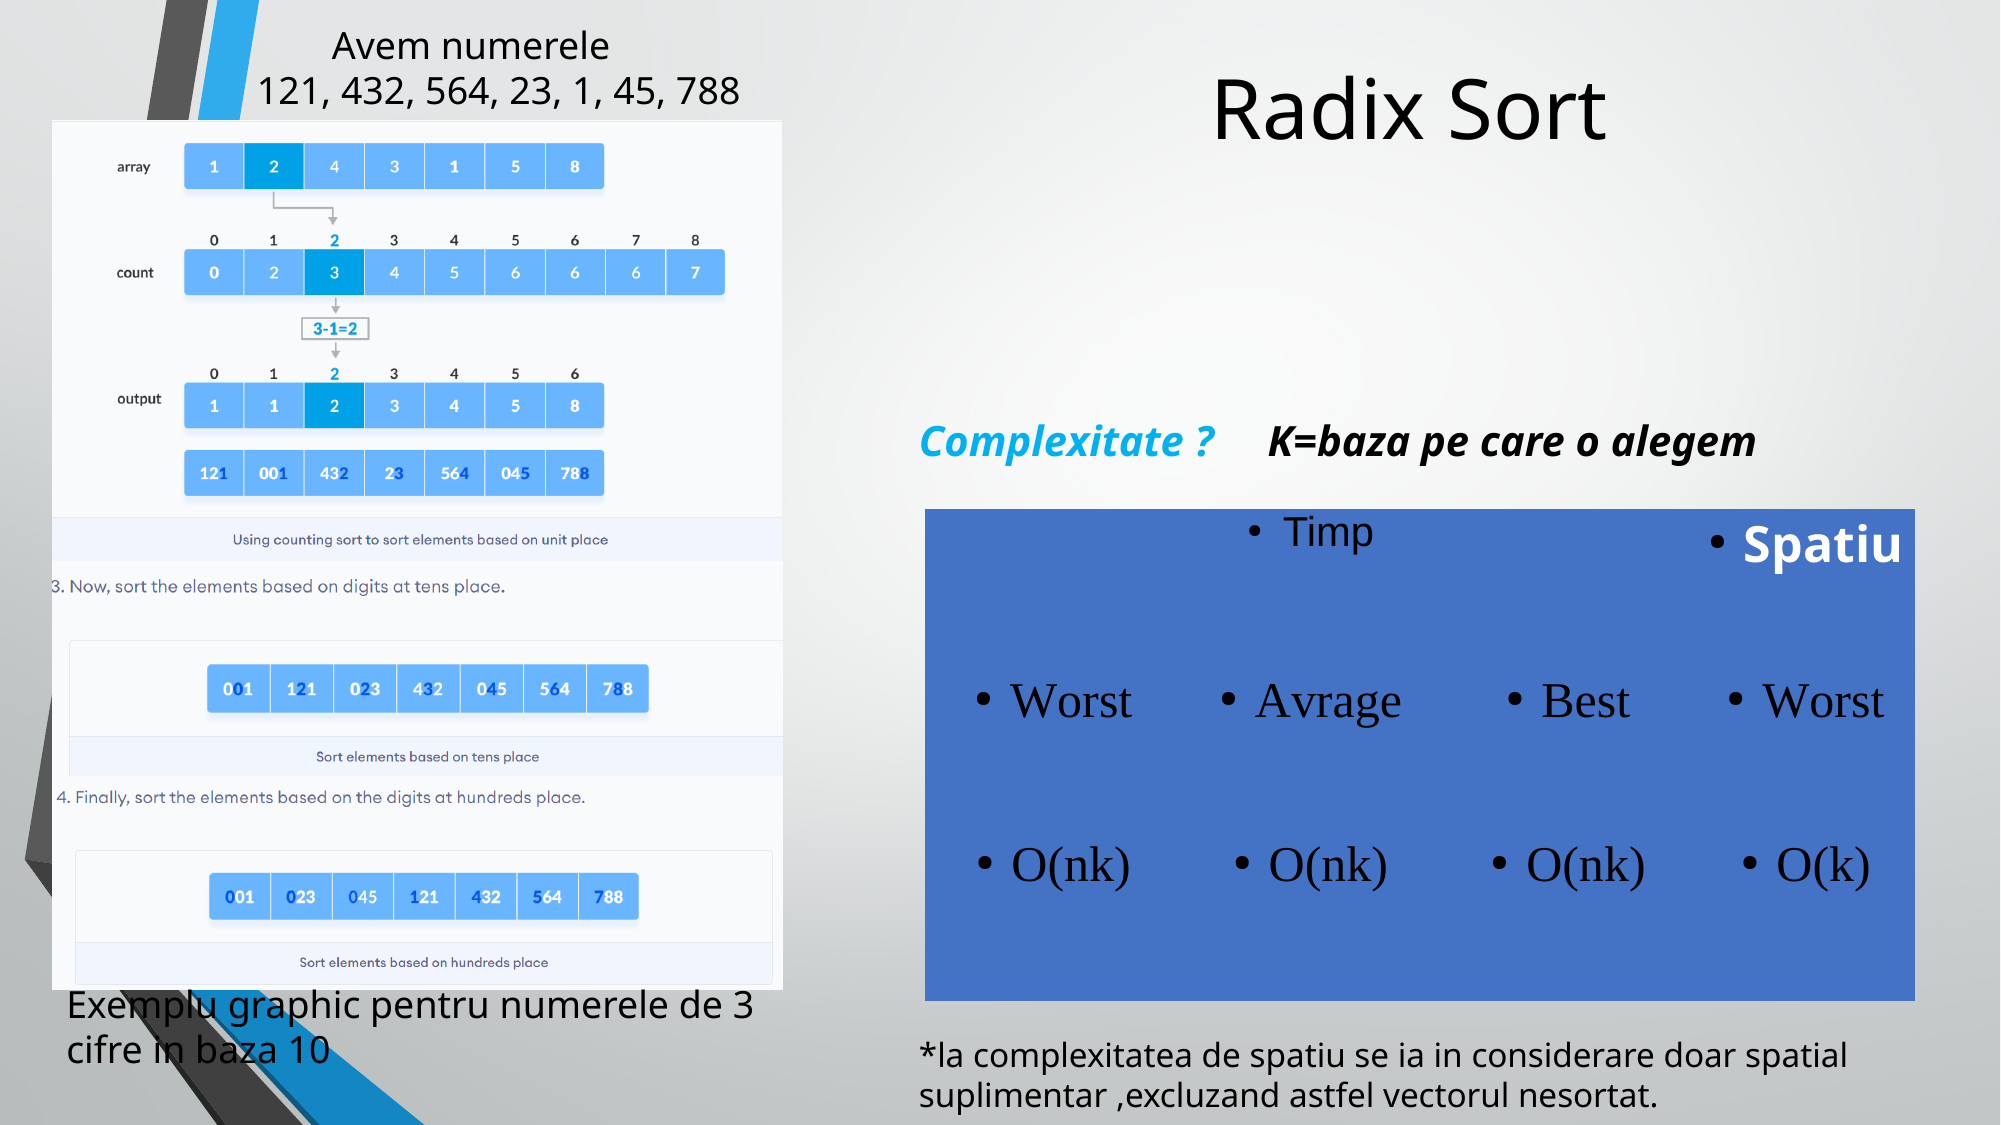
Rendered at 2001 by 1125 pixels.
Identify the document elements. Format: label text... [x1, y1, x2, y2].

text_box Avem numerele 121, 432, 564, 23, 1, 45, 788 [166, 14, 767, 121]
text_box Complexitate ? K=baza pe care o alegem *la complexitatea de spatiu se ia in considerare doar spatial suplimentar ,excluzand astfel vectorul nesortat. [903, 406, 1949, 1125]
picture [52, 120, 783, 990]
title Radix Sort [903, 46, 1915, 166]
text_box Exemplu graphic pentru numerele de 3 cifre in baza 10 [51, 974, 782, 1081]
